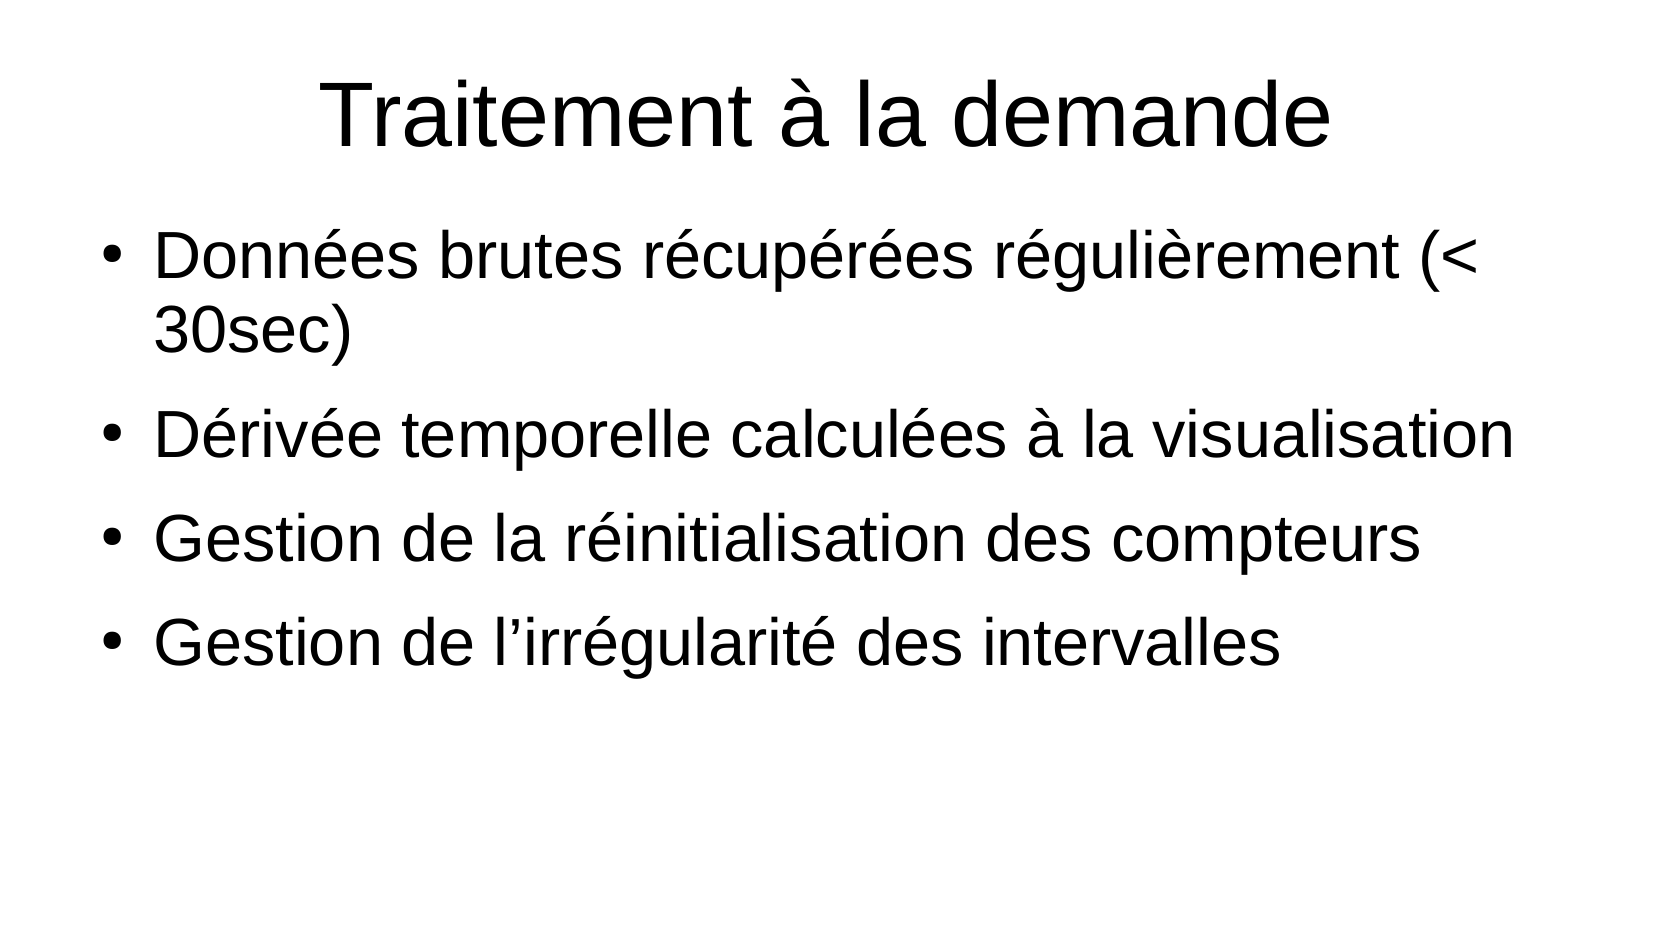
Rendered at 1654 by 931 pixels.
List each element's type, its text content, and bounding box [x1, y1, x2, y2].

title Traitement à la demande [82, 37, 1571, 193]
list Données brutes récupérées régulièrement (< 30sec) Dérivée temporelle calculées à la visualisation Gestion de la réinitialisation des compteurs Gestion de l’irrégularité des intervalles [82, 217, 1571, 758]
